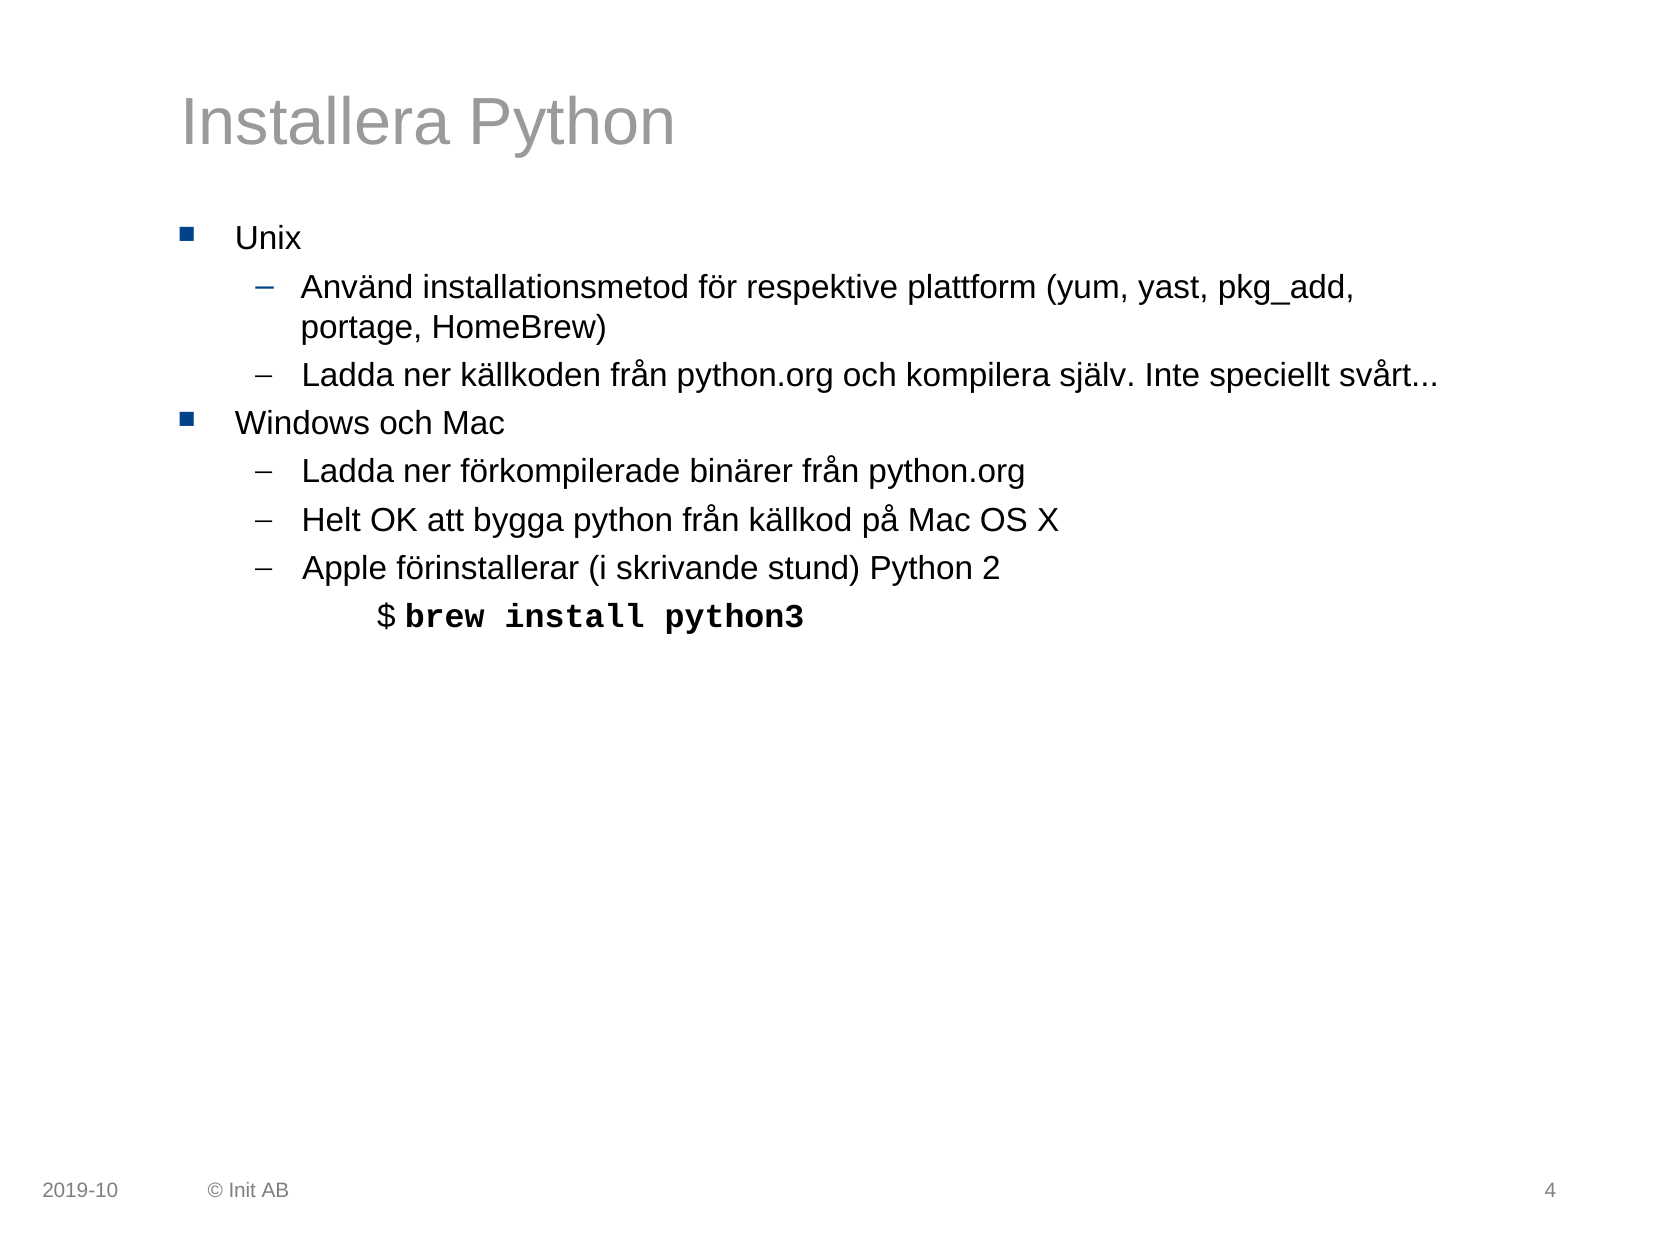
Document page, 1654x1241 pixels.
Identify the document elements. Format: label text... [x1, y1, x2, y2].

text_box Unix Använd installationsmetod för respektive plattform (yum, yast, pkg_add, portage, HomeBrew) Ladda ner källkoden från python.org och kompilera själv. Inte speciellt svårt... Windows och Mac Ladda ner förkompilerade binärer från python.org Helt OK att bygga python från källkod på Mac OS X Apple förinstallerar (i skrivande stund) Python 2 $ brew install python3 [165, 209, 1489, 1061]
text_box Installera Python [165, 0, 1489, 166]
text_box <nummer> [1488, 1143, 1571, 1210]
text_box 2019-10 [27, 1143, 166, 1210]
text_box © Init AB [192, 1143, 1461, 1210]
